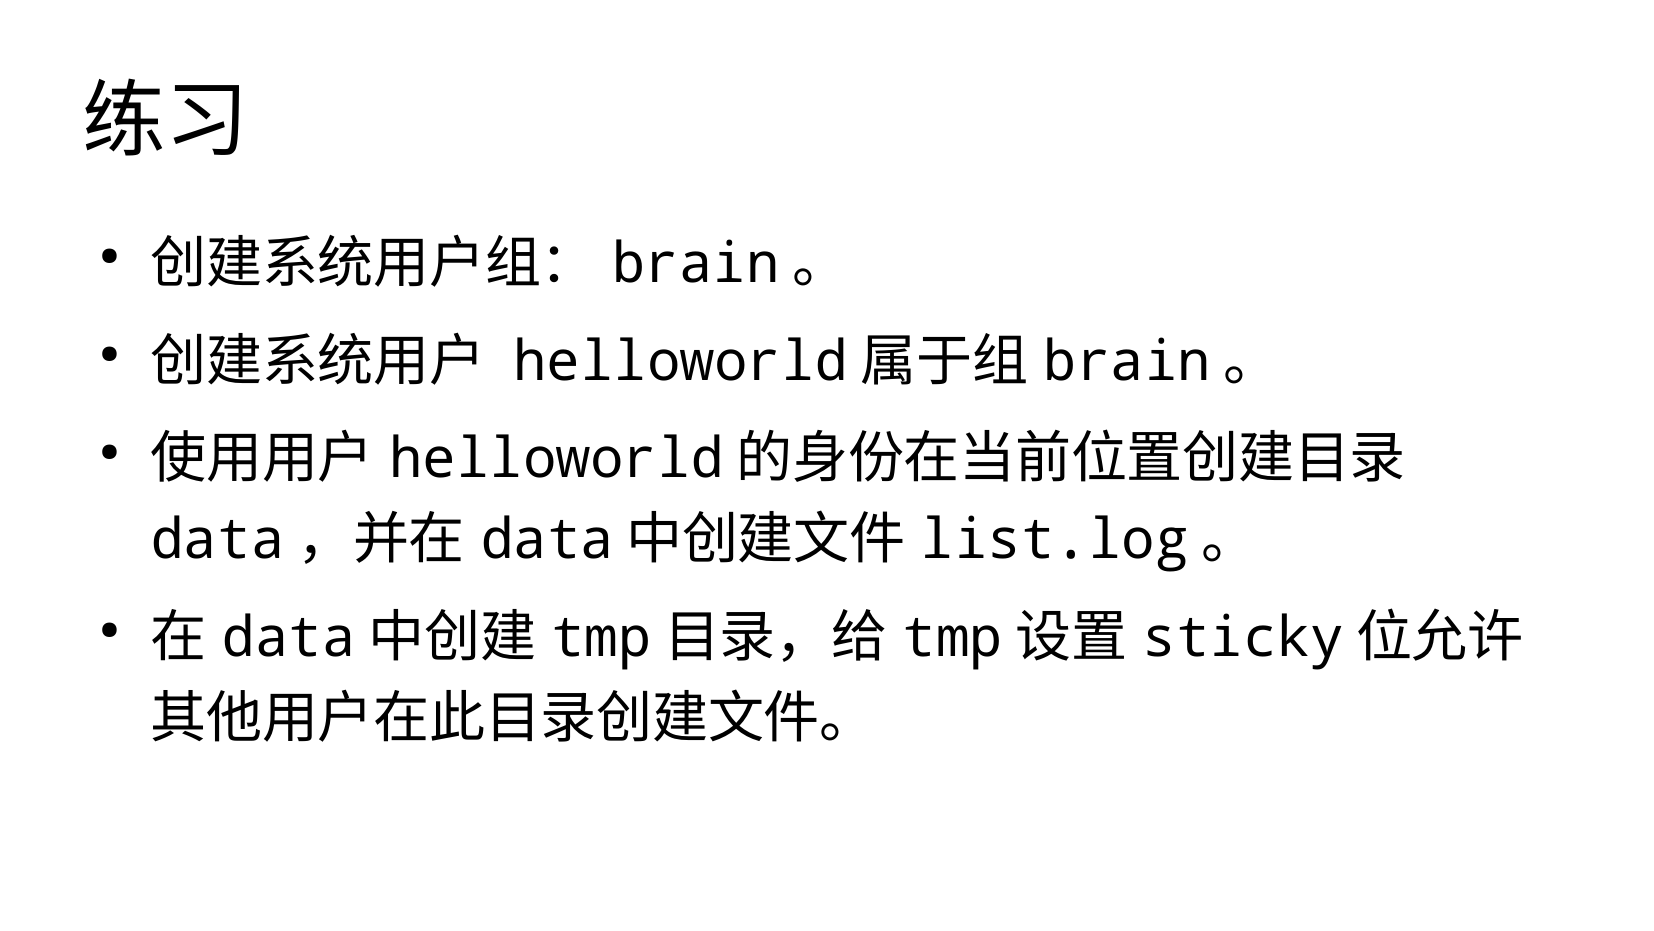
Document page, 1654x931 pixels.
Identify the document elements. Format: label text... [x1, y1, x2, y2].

title 练习 [82, 37, 1571, 189]
list 创建系统用户组：brain。 创建系统用户 helloworld属于组brain。 使用用户helloworld的身份在当前位置创建目录data，并在data中创建文件list.log。 在data中创建tmp目录，给tmp设置sticky位允许其他用户在此目录创建文件。 [82, 217, 1571, 758]
